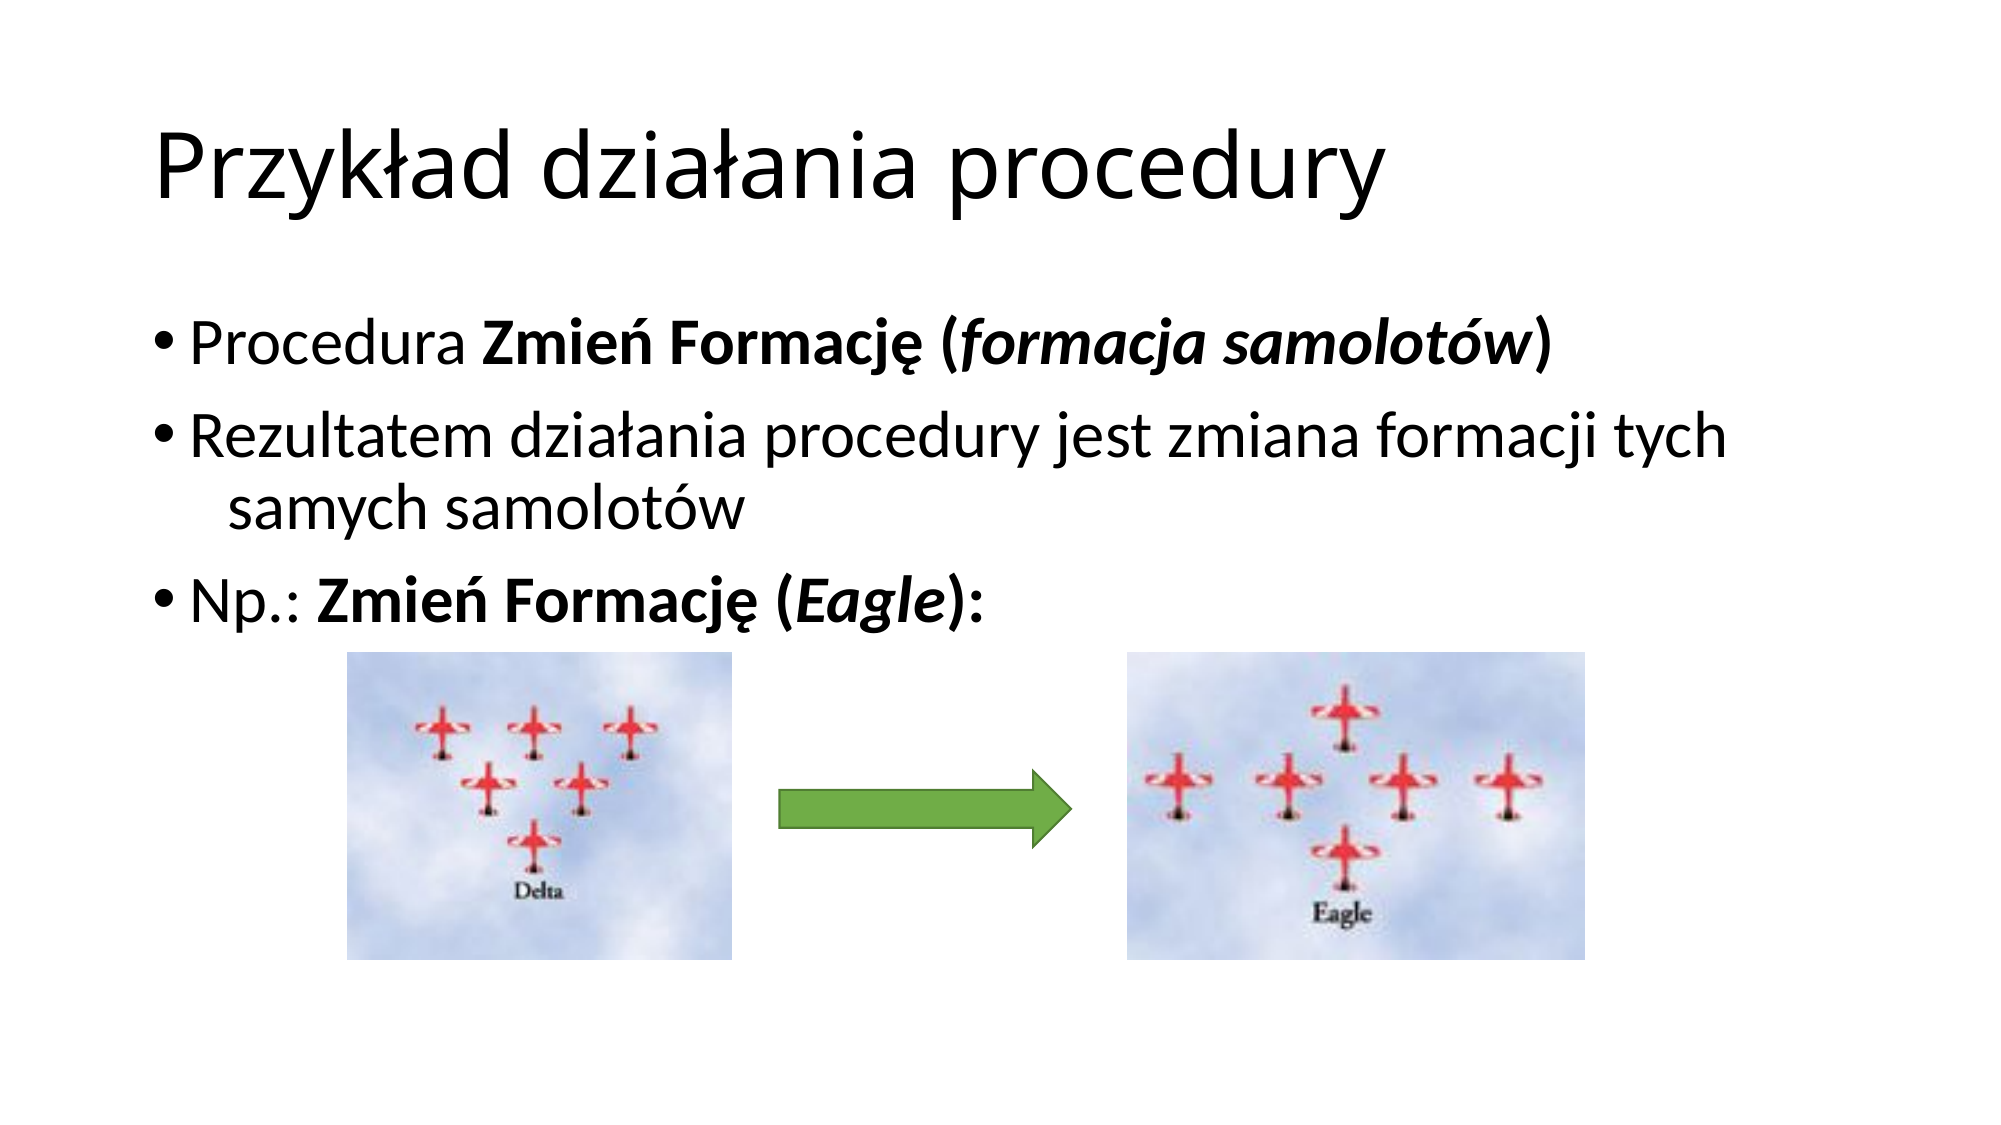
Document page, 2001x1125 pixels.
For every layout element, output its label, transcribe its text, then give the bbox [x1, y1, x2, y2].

list Procedura Zmień Formację (formacja samolotów) Rezultatem działania procedury jest zmiana formacji tych samych samolotów Np.: Zmień Formację (Eagle): [137, 299, 1863, 1014]
picture [1127, 652, 1585, 961]
picture [347, 652, 732, 961]
title Przykład działania procedury [137, 59, 1863, 278]
text_box [779, 770, 1072, 847]
